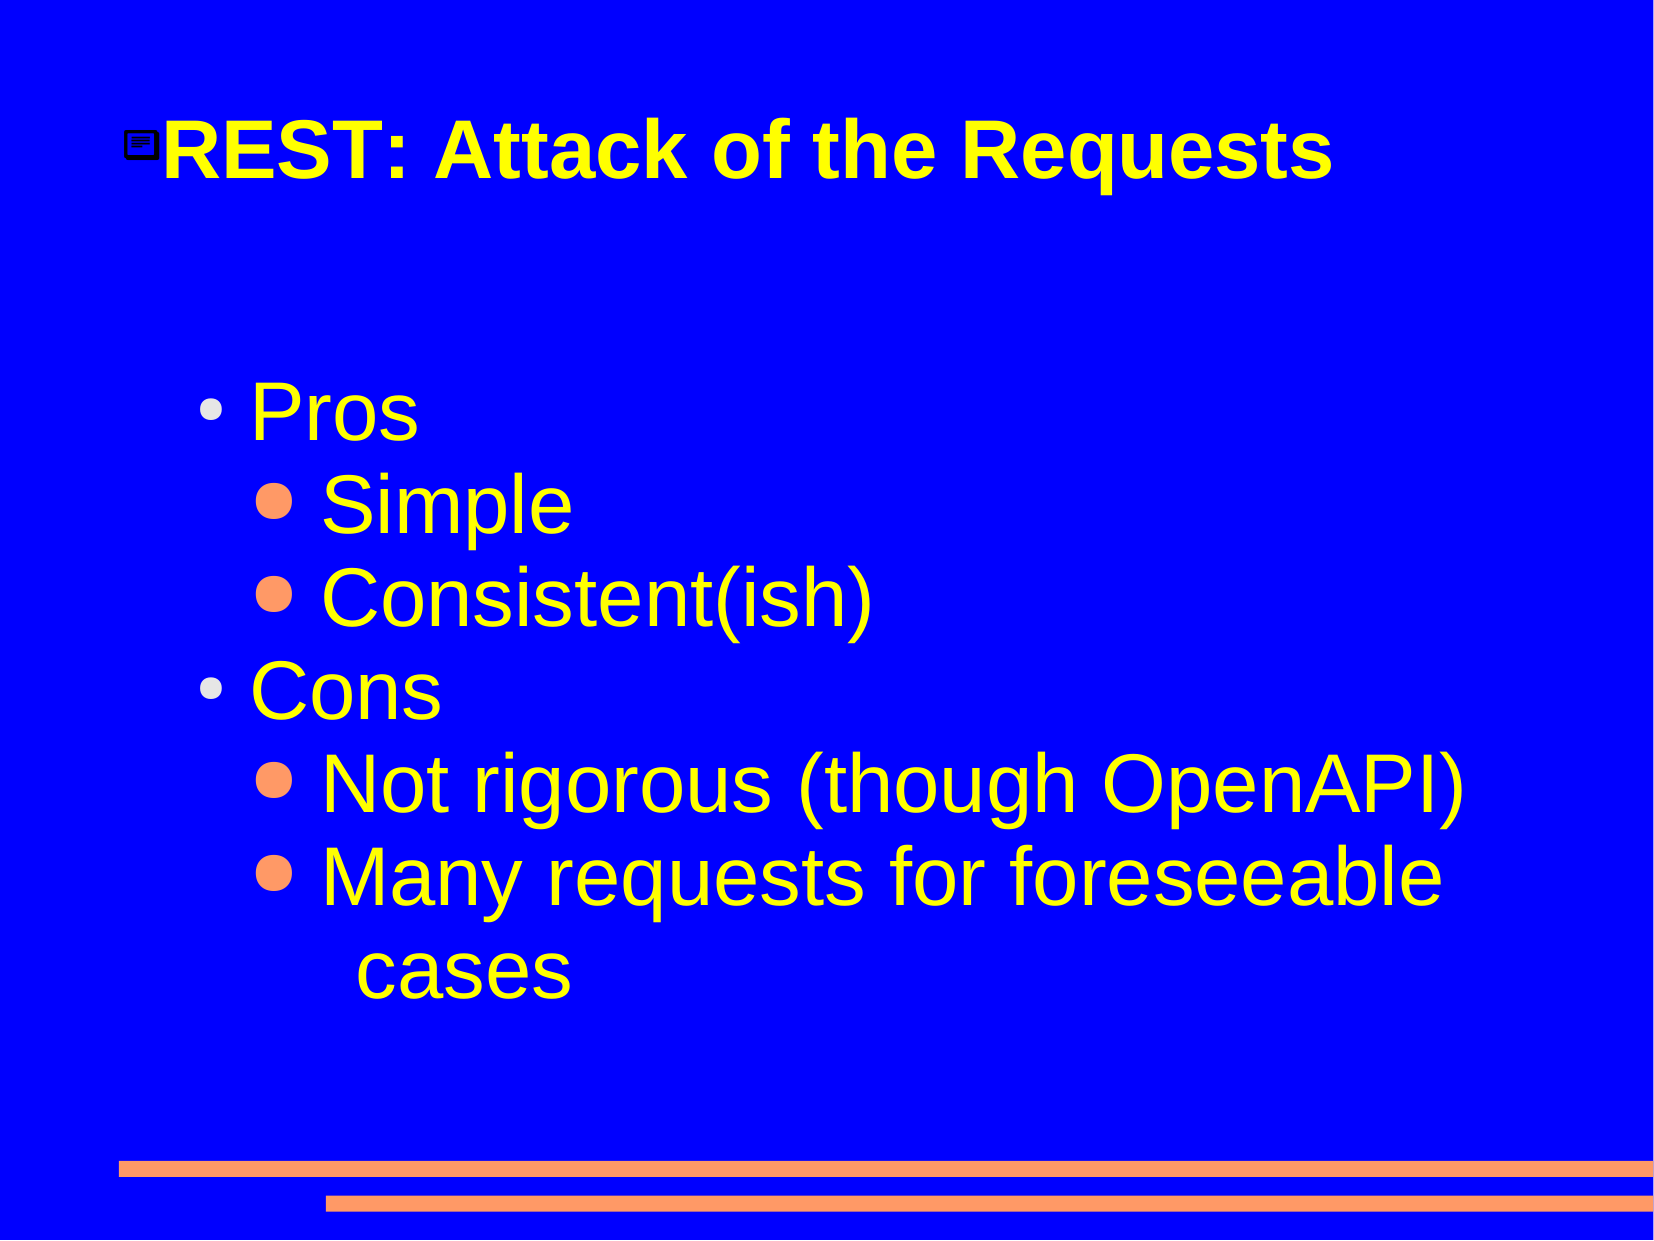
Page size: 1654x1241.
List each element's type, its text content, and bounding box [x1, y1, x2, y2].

list Pros Simple Consistent(ish) Cons Not rigorous (though OpenAPI) Many requests for foreseeable cases [178, 364, 1570, 1147]
title REST: Attack of the Requests [121, 46, 1534, 254]
